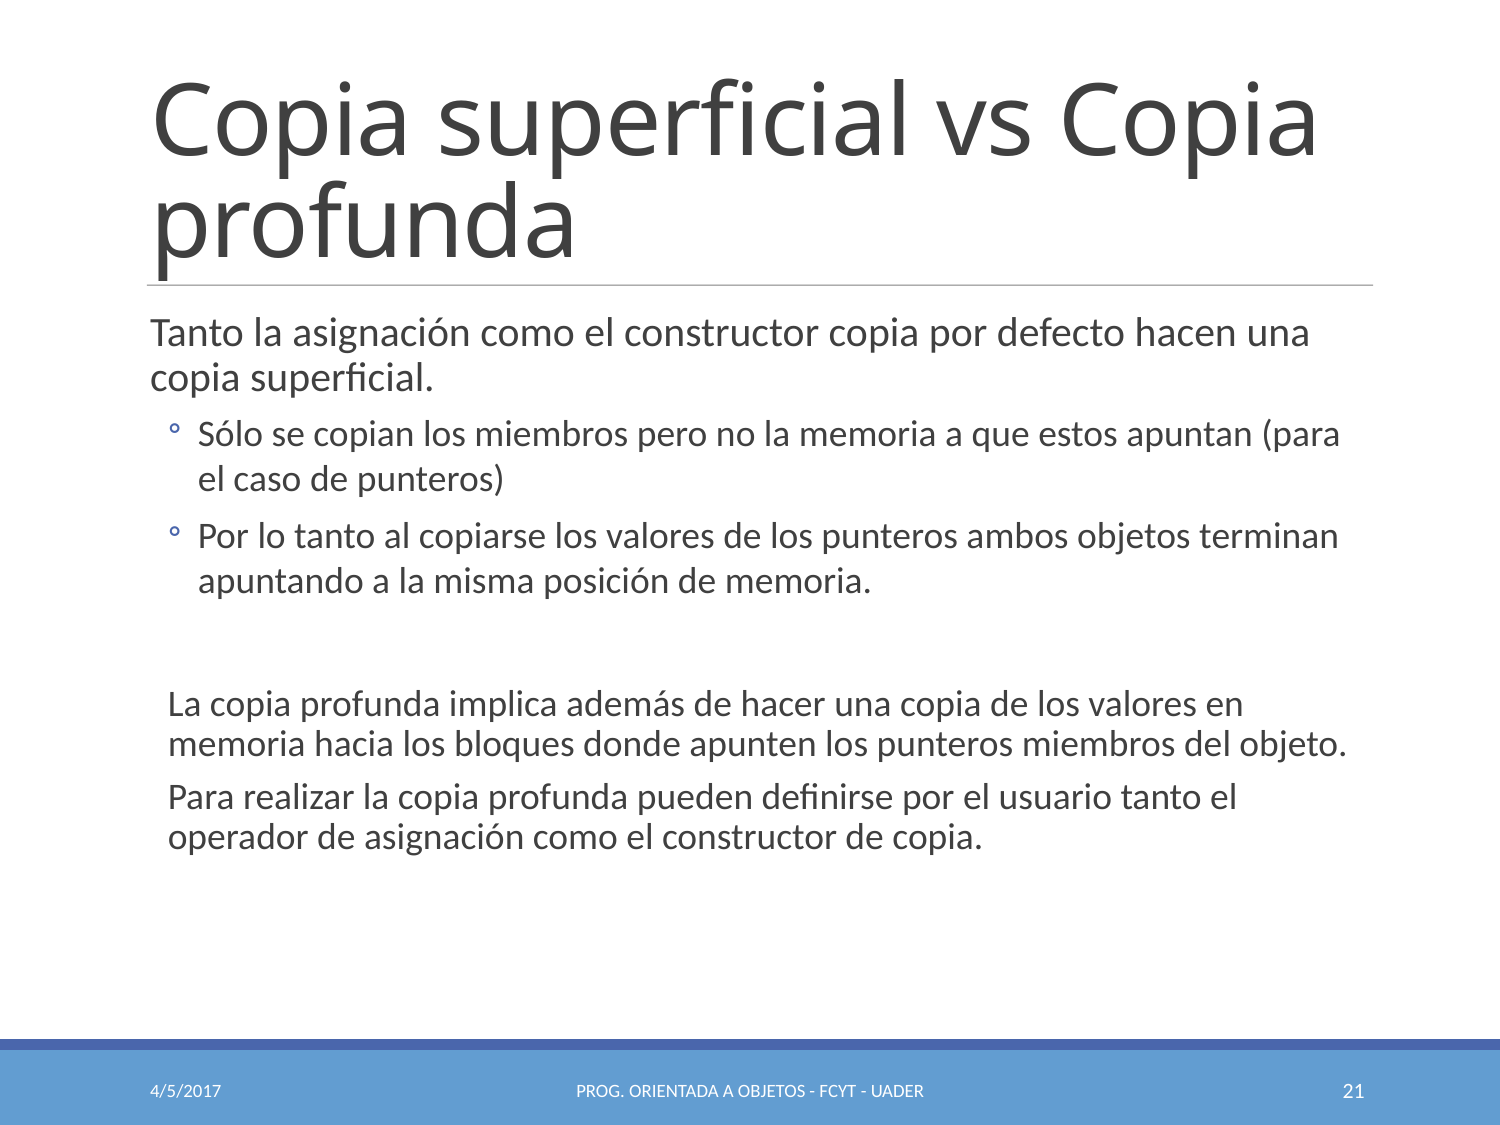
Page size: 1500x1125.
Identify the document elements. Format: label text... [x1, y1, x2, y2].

footer Prog. Orientada a Objetos - FCyT - UADER [453, 1059, 1047, 1120]
list Tanto la asignación como el constructor copia por defecto hacen una copia superficial. Sólo se copian los miembros pero no la memoria a que estos apuntan (para el caso de punteros) Por lo tanto al copiarse los valores de los punteros ambos objetos terminan apuntando a la misma posición de memoria. La copia profunda implica además de hacer una copia de los valores en memoria hacia los bloques donde apunten los punteros miembros del objeto. Para realizar la copia profunda pueden definirse por el usuario tanto el operador de asignación como el constructor de copia. [135, 302, 1373, 963]
slide_number <número> [1218, 1059, 1380, 1120]
slide_number 4/5/2017 [135, 1059, 440, 1120]
title Copia superficial vs Copia profunda [135, 47, 1373, 285]
